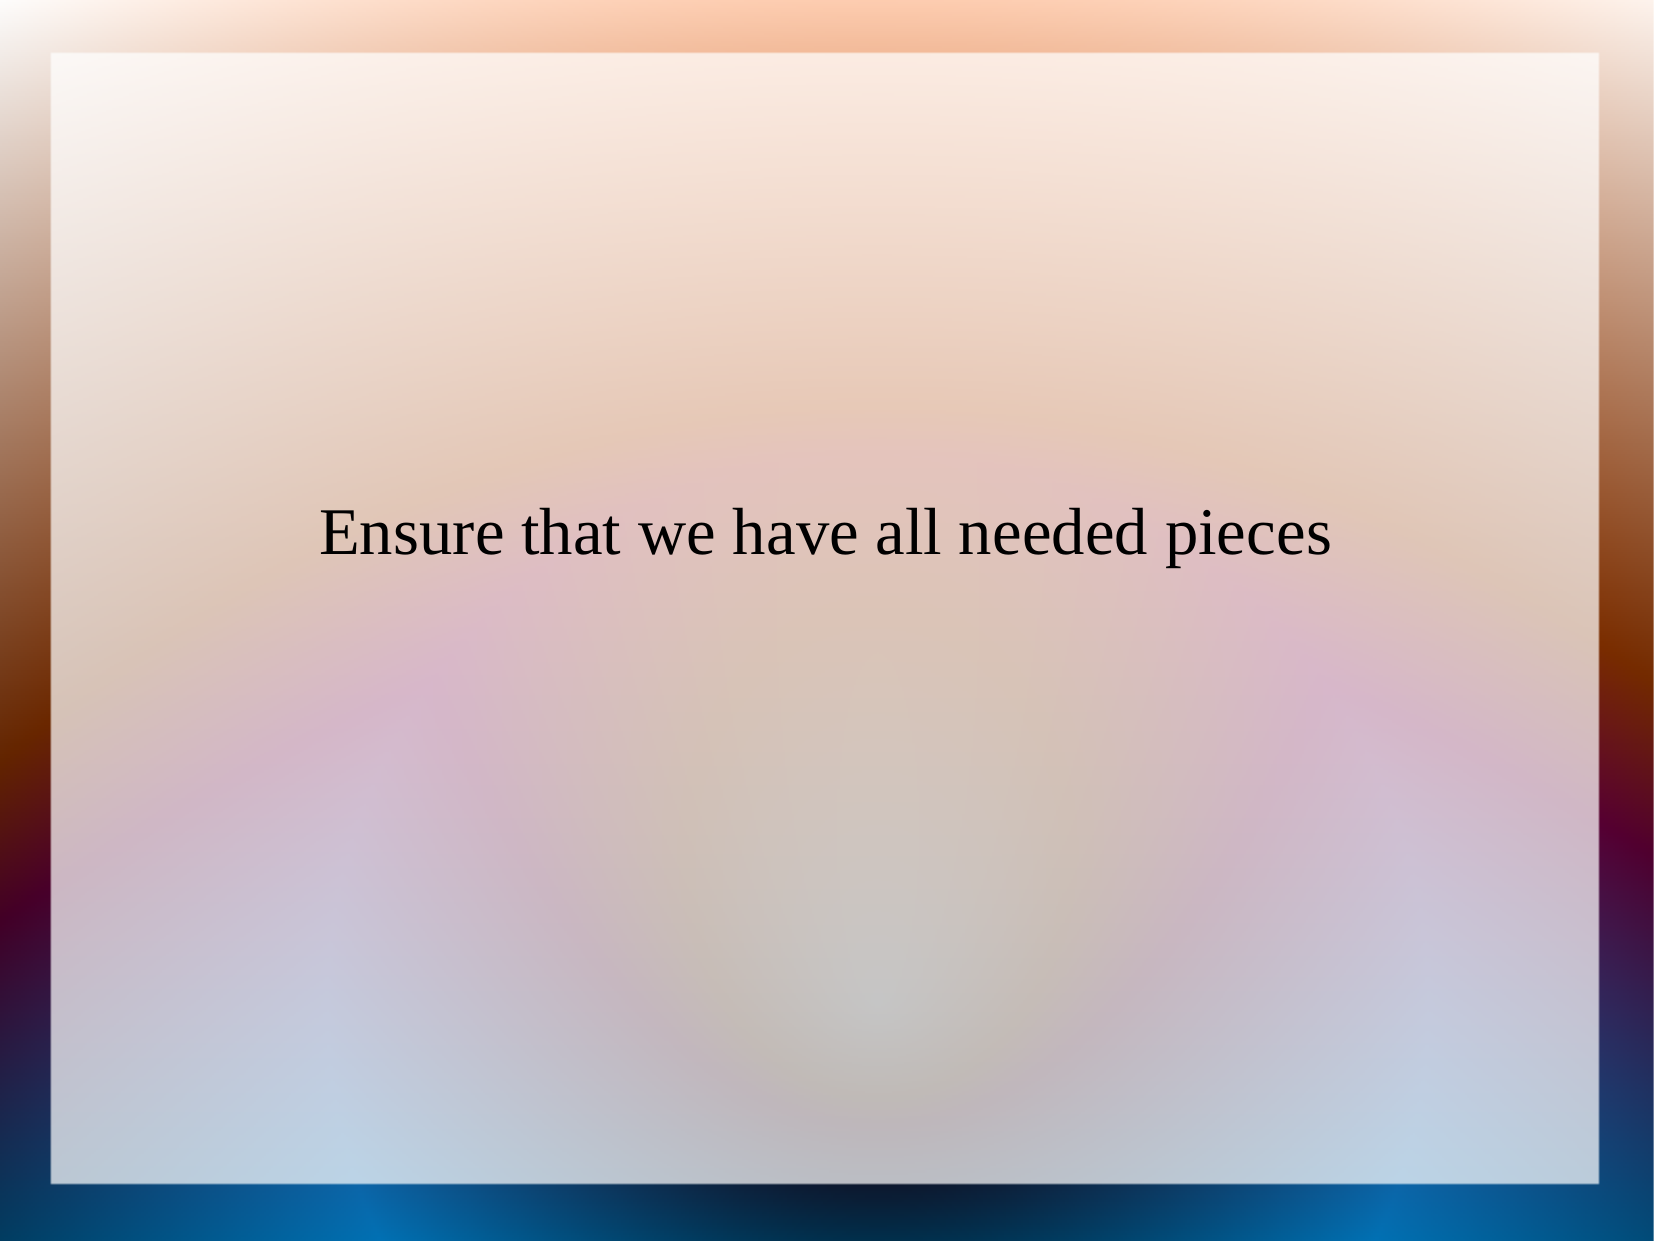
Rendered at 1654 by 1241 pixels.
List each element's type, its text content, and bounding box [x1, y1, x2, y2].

subtitle Ensure that we have all needed pieces [82, 55, 1571, 1010]
picture [0, 0, 1654, 1241]
